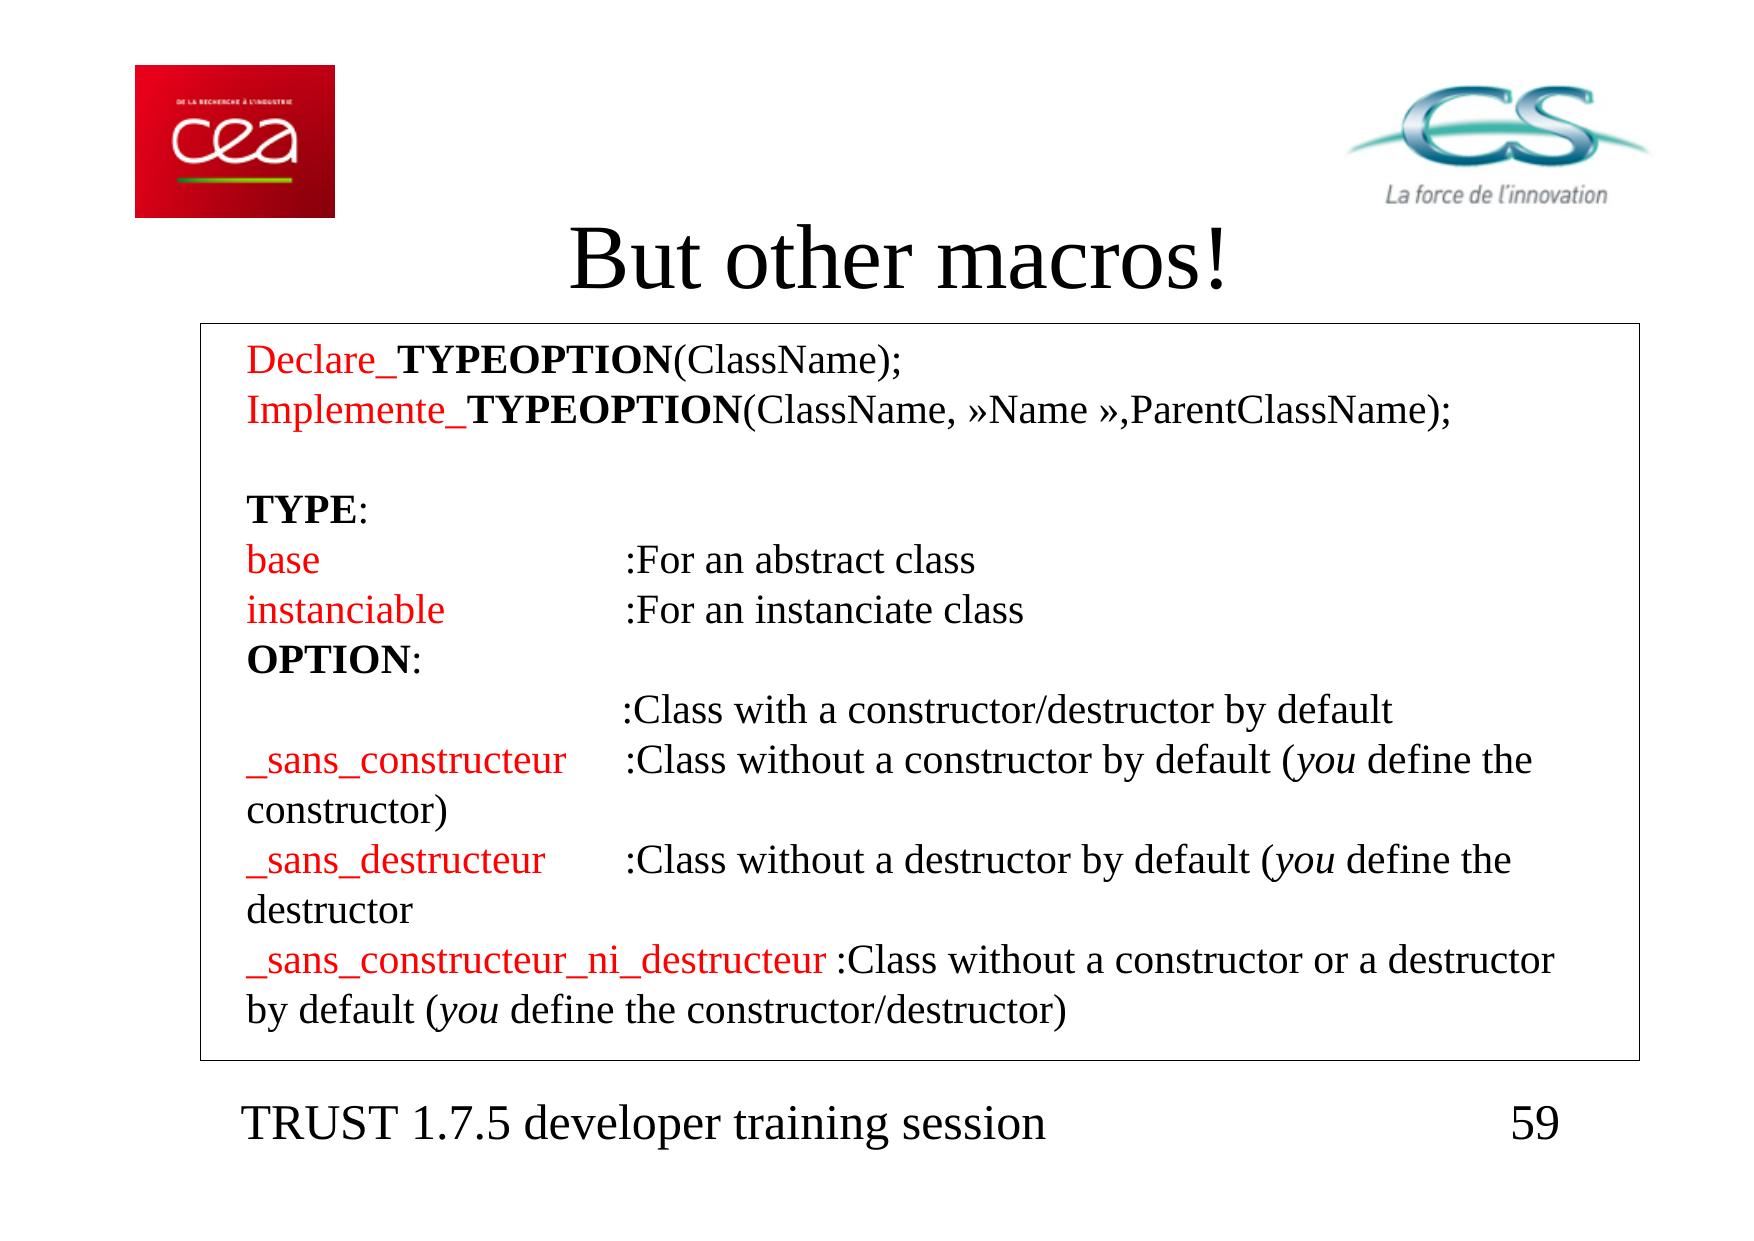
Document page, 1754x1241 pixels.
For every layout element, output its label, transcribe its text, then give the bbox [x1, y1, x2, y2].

picture [1340, 73, 1662, 218]
picture [135, 65, 335, 218]
title But other macros! [225, 158, 1577, 323]
text_box Declare_TYPEOPTION(ClassName); Implemente_TYPEOPTION(ClassName, »Name »,ParentClassName); TYPE: base :For an abstract class instanciable :For an instanciate class OPTION: :Class with a constructor/destructor by default _sans_constructeur :Class without a constructor by default (you define the constructor) _sans_destructeur :Class without a destructor by default (you define the destructor _sans_constructeur_ni_destructeur :Class without a constructor or a destructor by default (you define the constructor/destructor) [231, 1061, 1581, 1140]
text_box Declare_TYPEOPTION(ClassName); Implemente_TYPEOPTION(ClassName, »Name »,ParentClassName); TYPE: base :For an abstract class instanciable :For an instanciate class OPTION: :Class with a constructor/destructor by default _sans_constructeur :Class without a constructor by default (you define the constructor) _sans_destructeur :Class without a destructor by default (you define the destructor _sans_constructeur_ni_destructeur :Class without a constructor or a destructor by default (you define the constructor/destructor) [231, 324, 1581, 1060]
